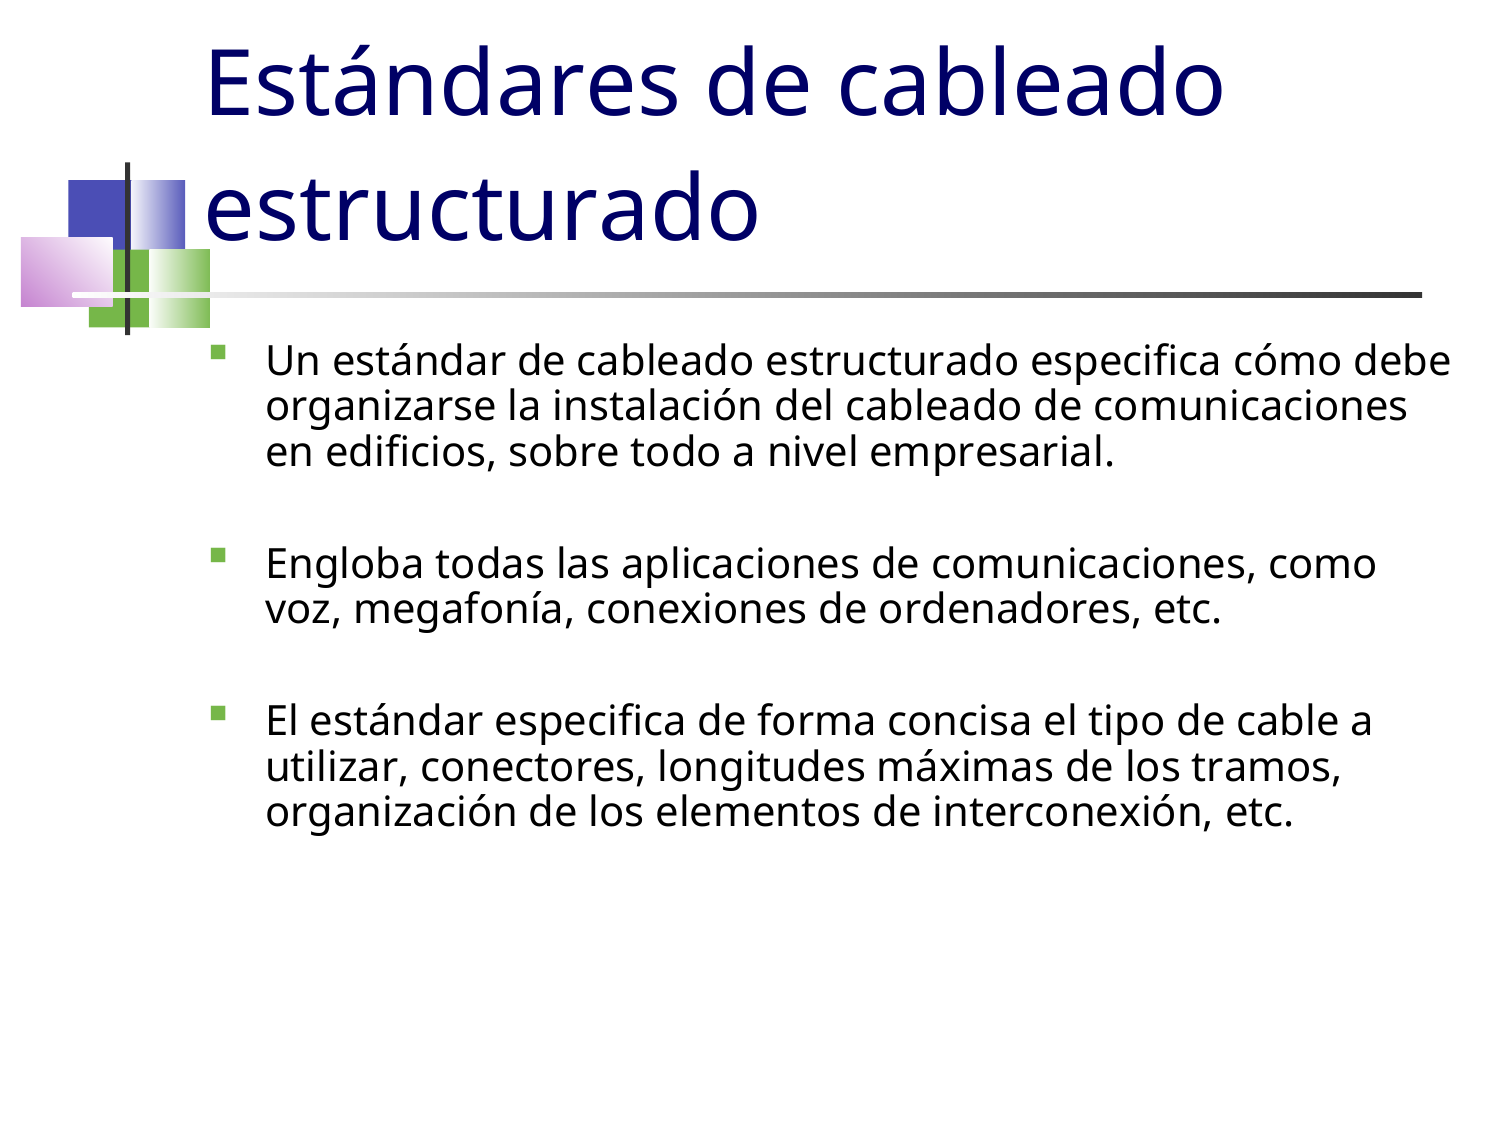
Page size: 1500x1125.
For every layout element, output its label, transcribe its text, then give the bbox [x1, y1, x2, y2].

title Estándares de cableado estructurado [188, 35, 1468, 276]
list Un estándar de cableado estructurado especifica cómo debe organizarse la instalación del cableado de comunicaciones en edificios, sobre todo a nivel empresarial. Engloba todas las aplicaciones de comunicaciones, como voz, megafonía, conexiones de ordenadores, etc. El estándar especifica de forma concisa el tipo de cable a utilizar, conectores, longitudes máximas de los tramos, organización de los elementos de interconexión, etc. [193, 331, 1469, 1007]
